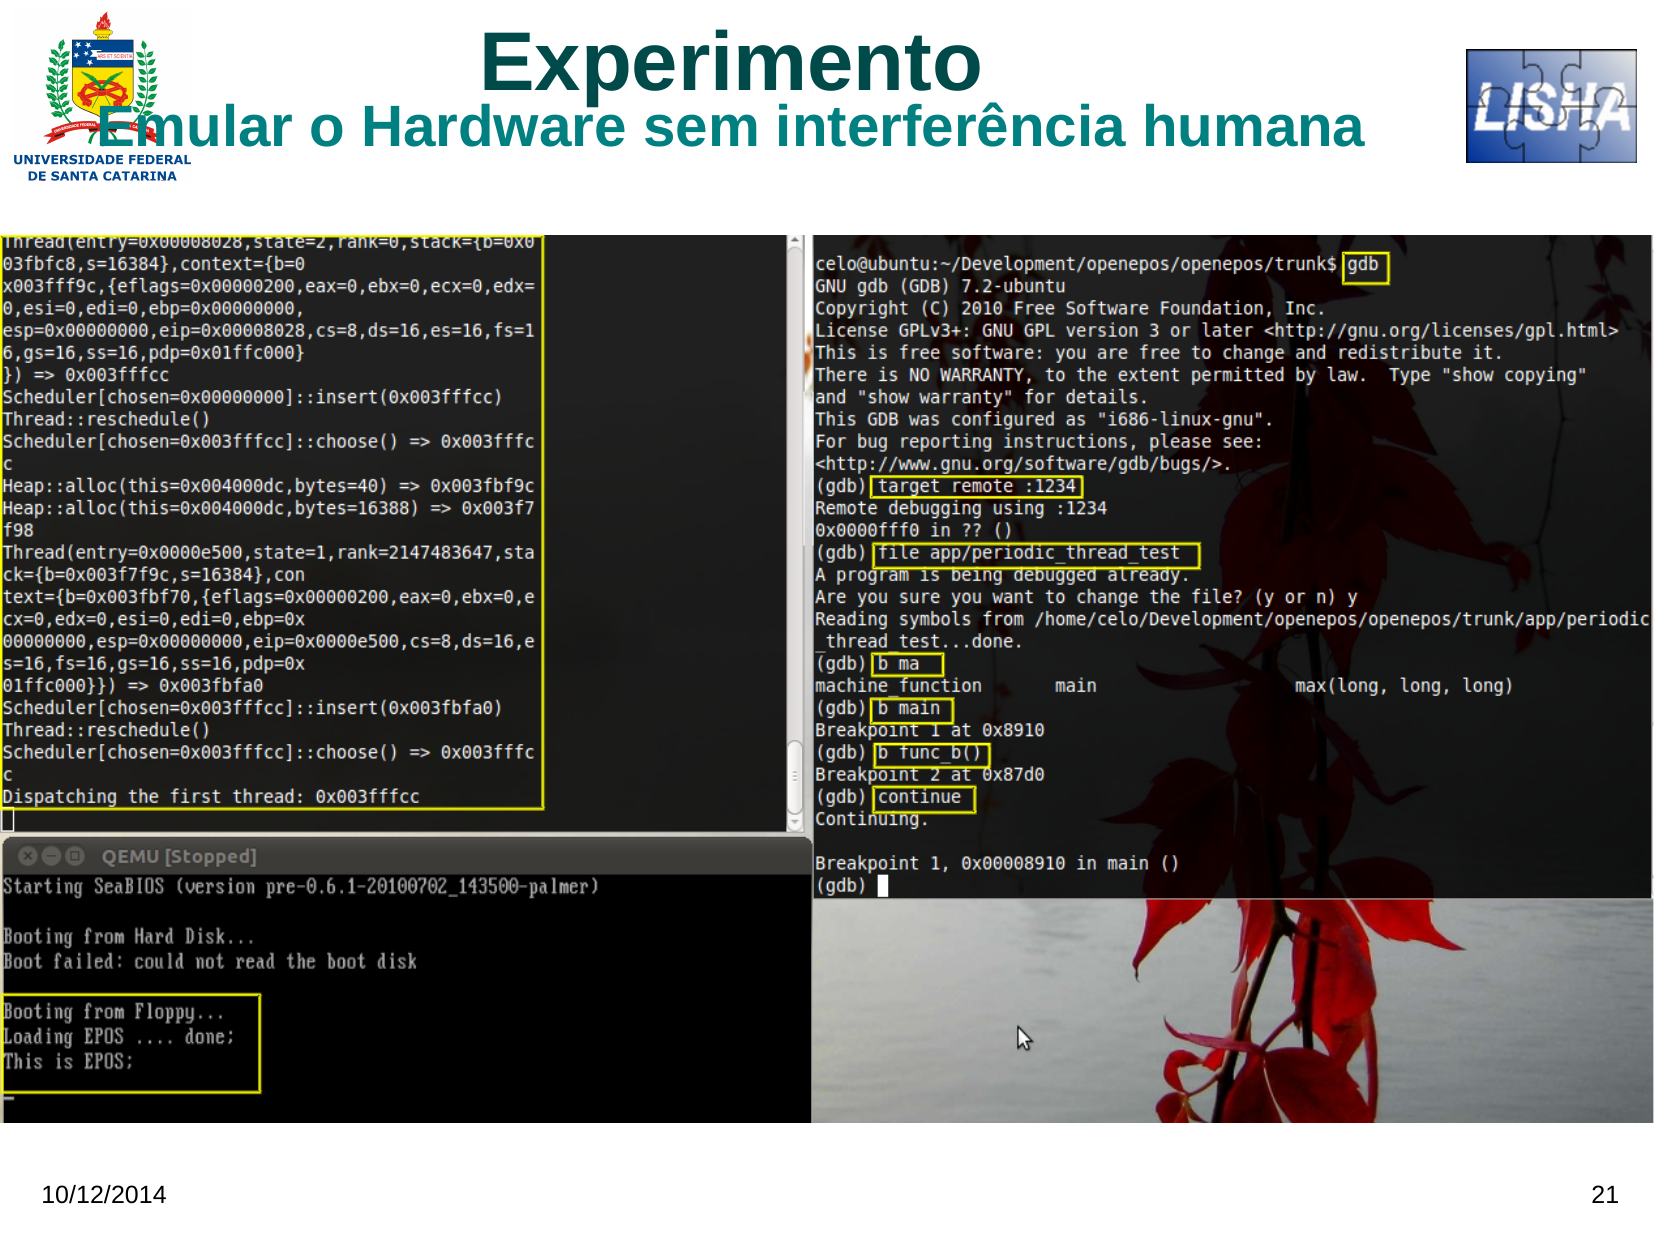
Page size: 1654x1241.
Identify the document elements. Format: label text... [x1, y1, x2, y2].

title Experimento Emular o Hardware sem interferência humana [37, 9, 1426, 178]
picture [13, 6, 191, 181]
picture [1466, 49, 1637, 163]
picture [0, 235, 1654, 1123]
